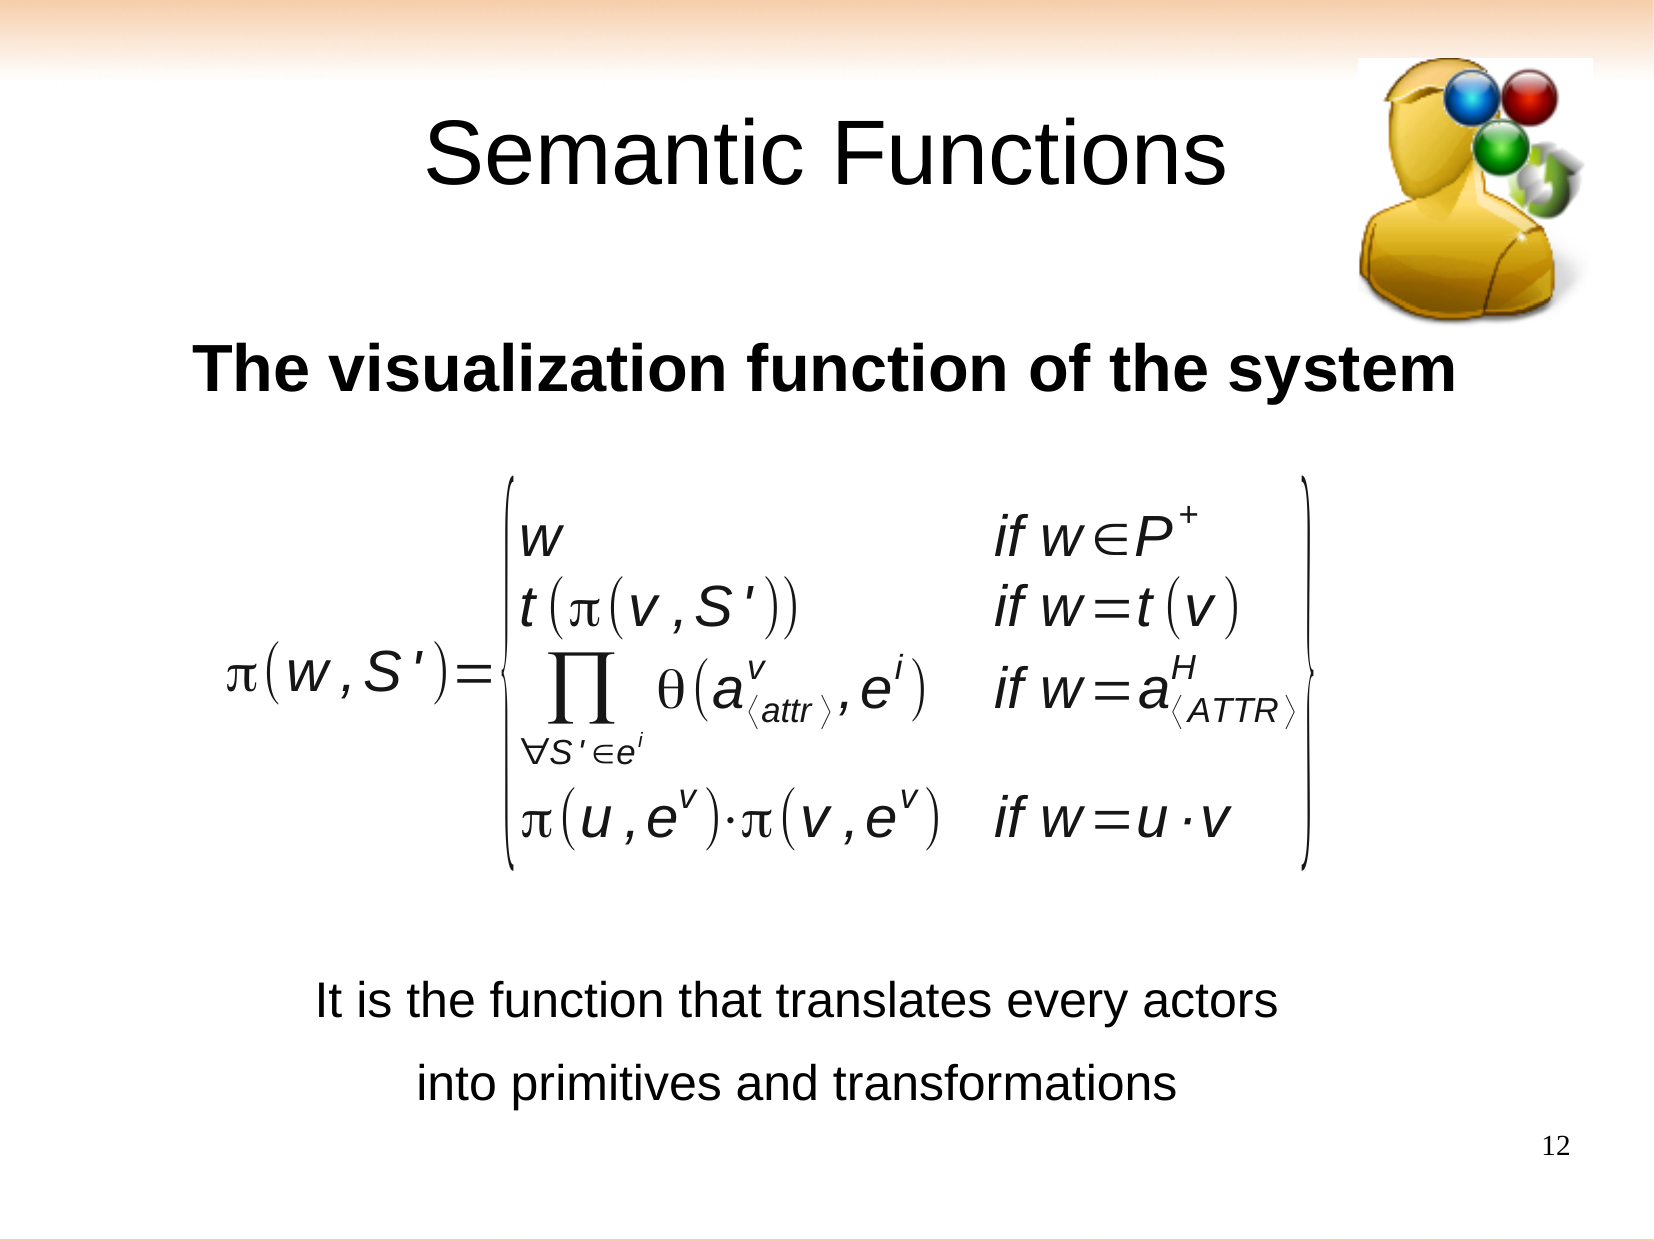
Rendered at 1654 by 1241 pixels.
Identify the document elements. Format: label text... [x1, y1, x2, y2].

text_box The visualization function of the system [177, 323, 1477, 414]
title Semantic Functions [82, 49, 1571, 257]
text_box It is the function that translates every actors into primitives and transformations [265, 936, 1329, 1091]
picture [0, 0, 1654, 1241]
chart [219, 472, 1329, 873]
